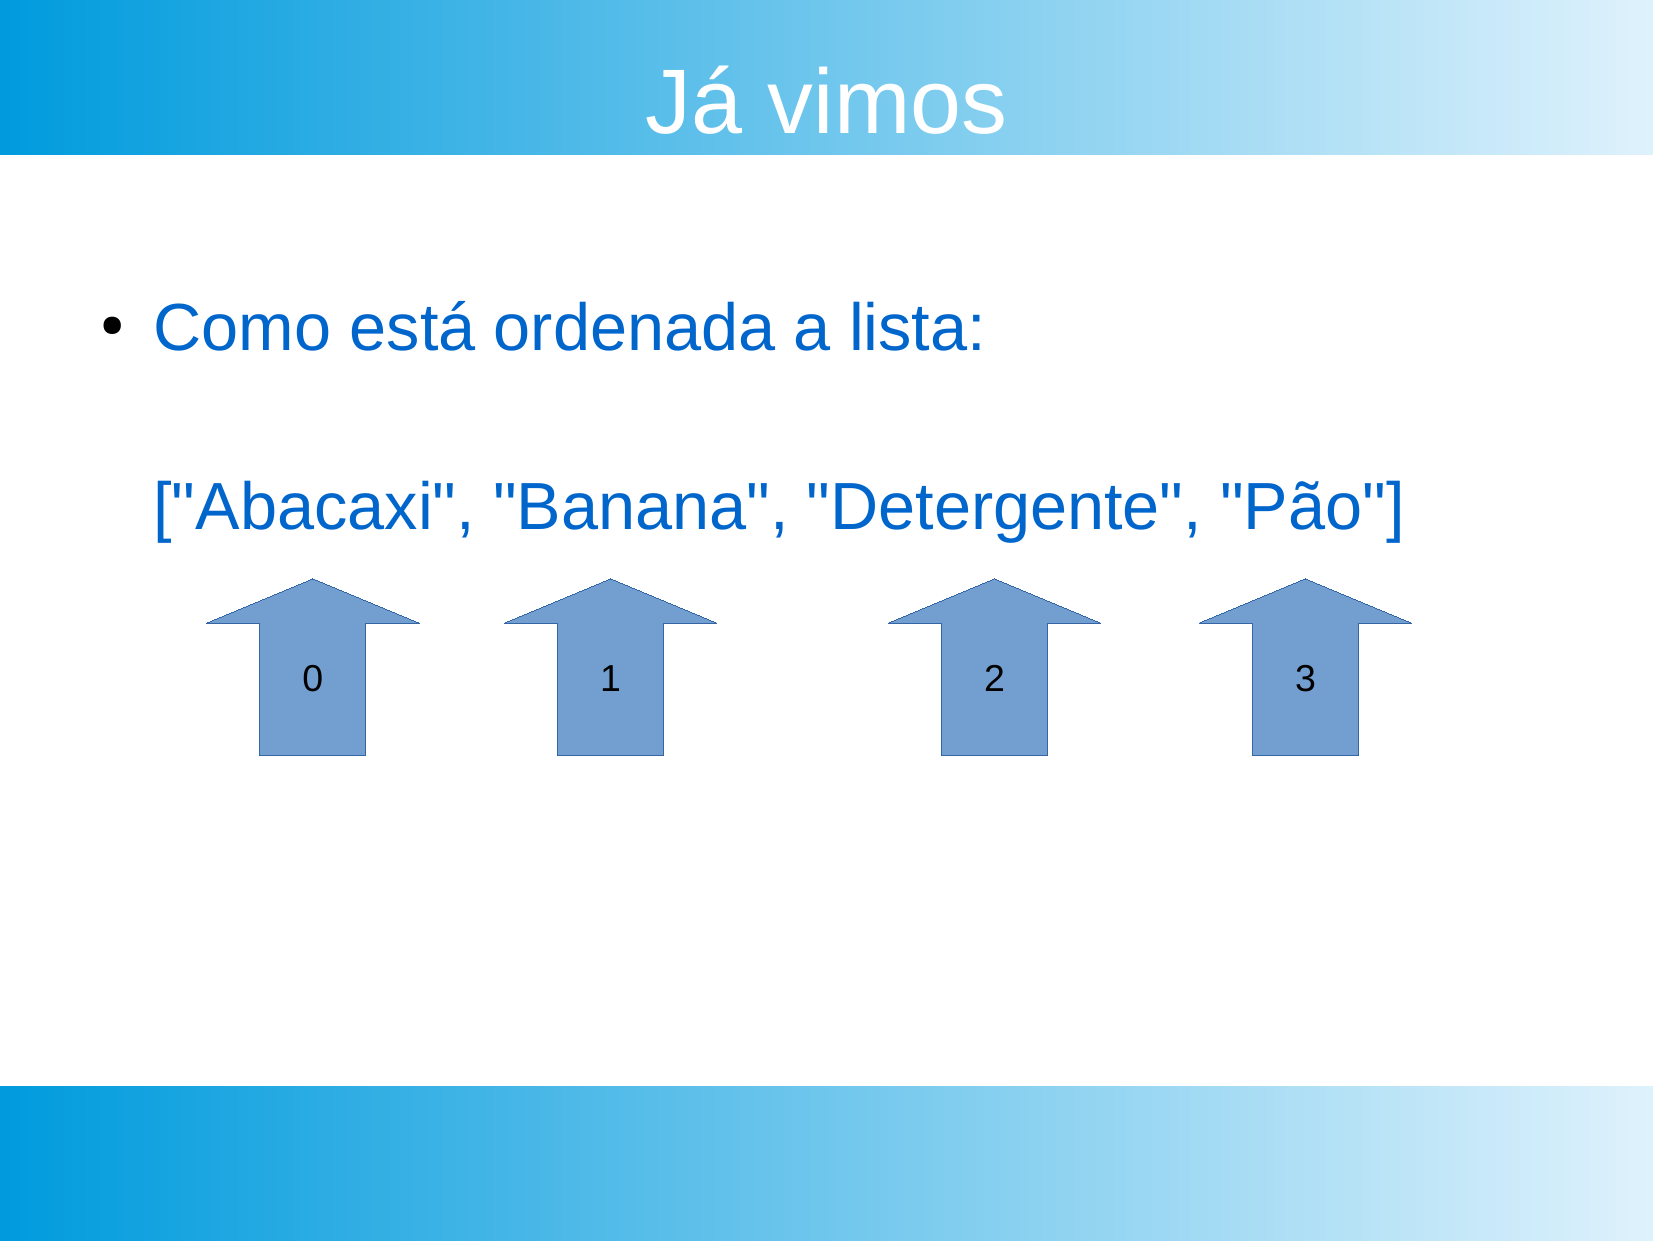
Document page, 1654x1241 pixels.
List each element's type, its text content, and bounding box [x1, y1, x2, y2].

text_box 3 [1199, 578, 1412, 756]
title Já vimos [82, 49, 1571, 155]
text_box 2 [888, 578, 1101, 756]
text_box 0 [206, 578, 420, 756]
list Como está ordenada a lista: ["Abacaxi", "Banana", "Detergente", "Pão"] [82, 290, 1571, 1010]
text_box 1 [504, 578, 717, 756]
